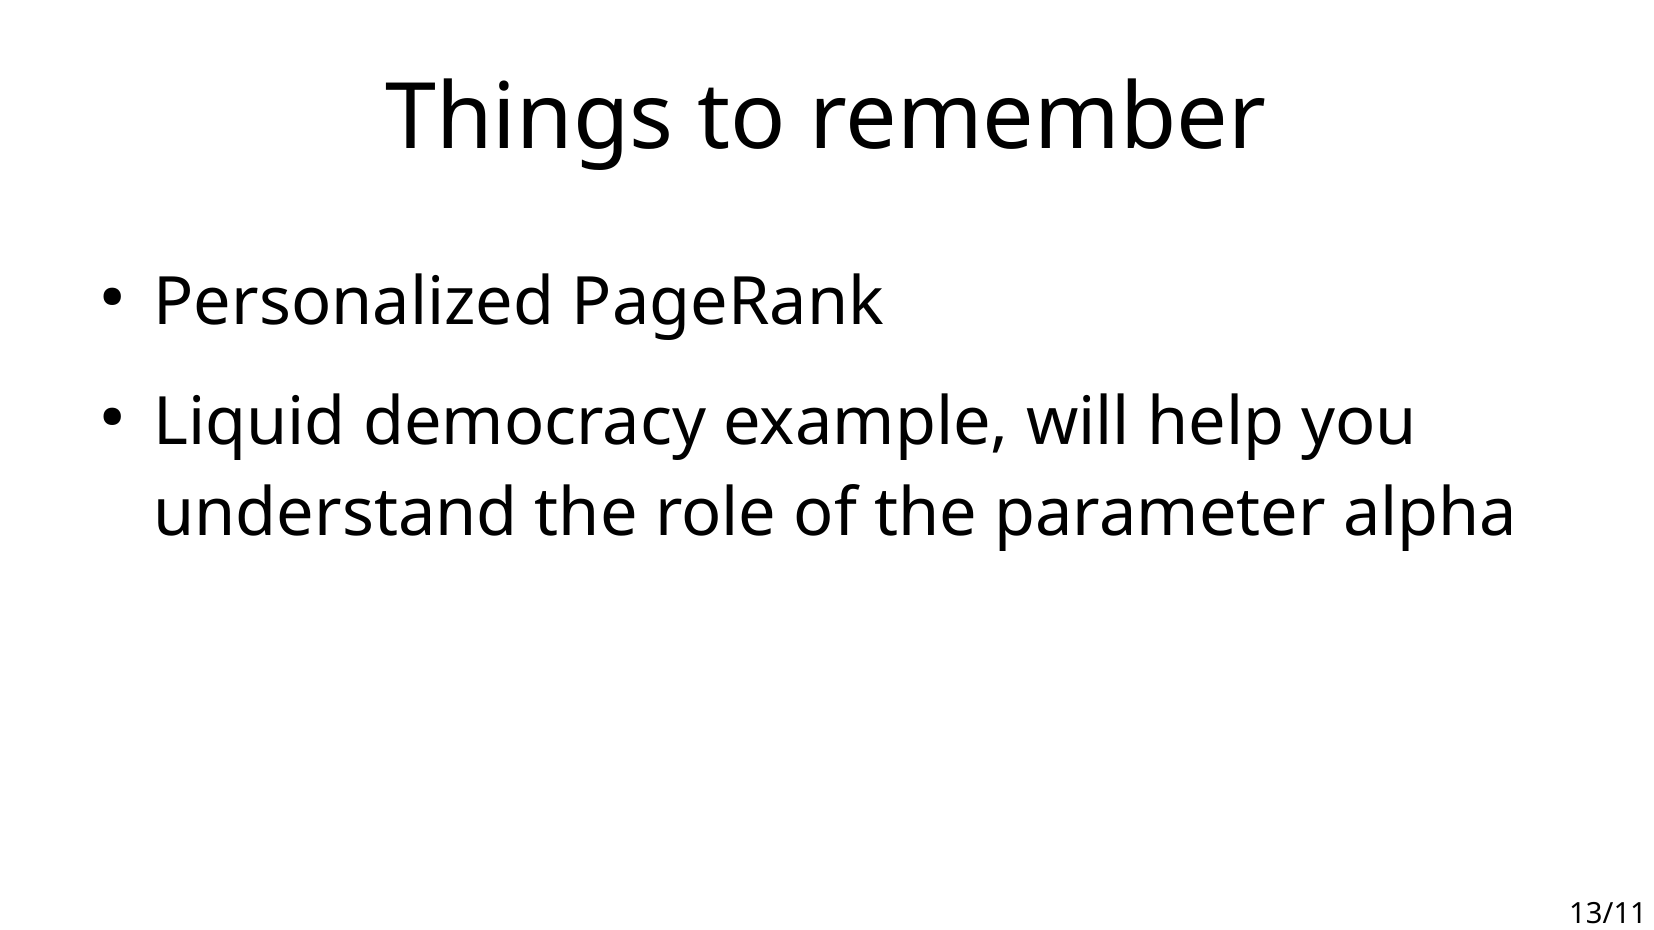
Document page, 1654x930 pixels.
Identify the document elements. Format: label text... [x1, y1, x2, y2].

list Personalized PageRank Liquid democracy example, will help you understand the role of the parameter alpha [82, 252, 1571, 793]
title Things to remember [82, 1, 1571, 225]
